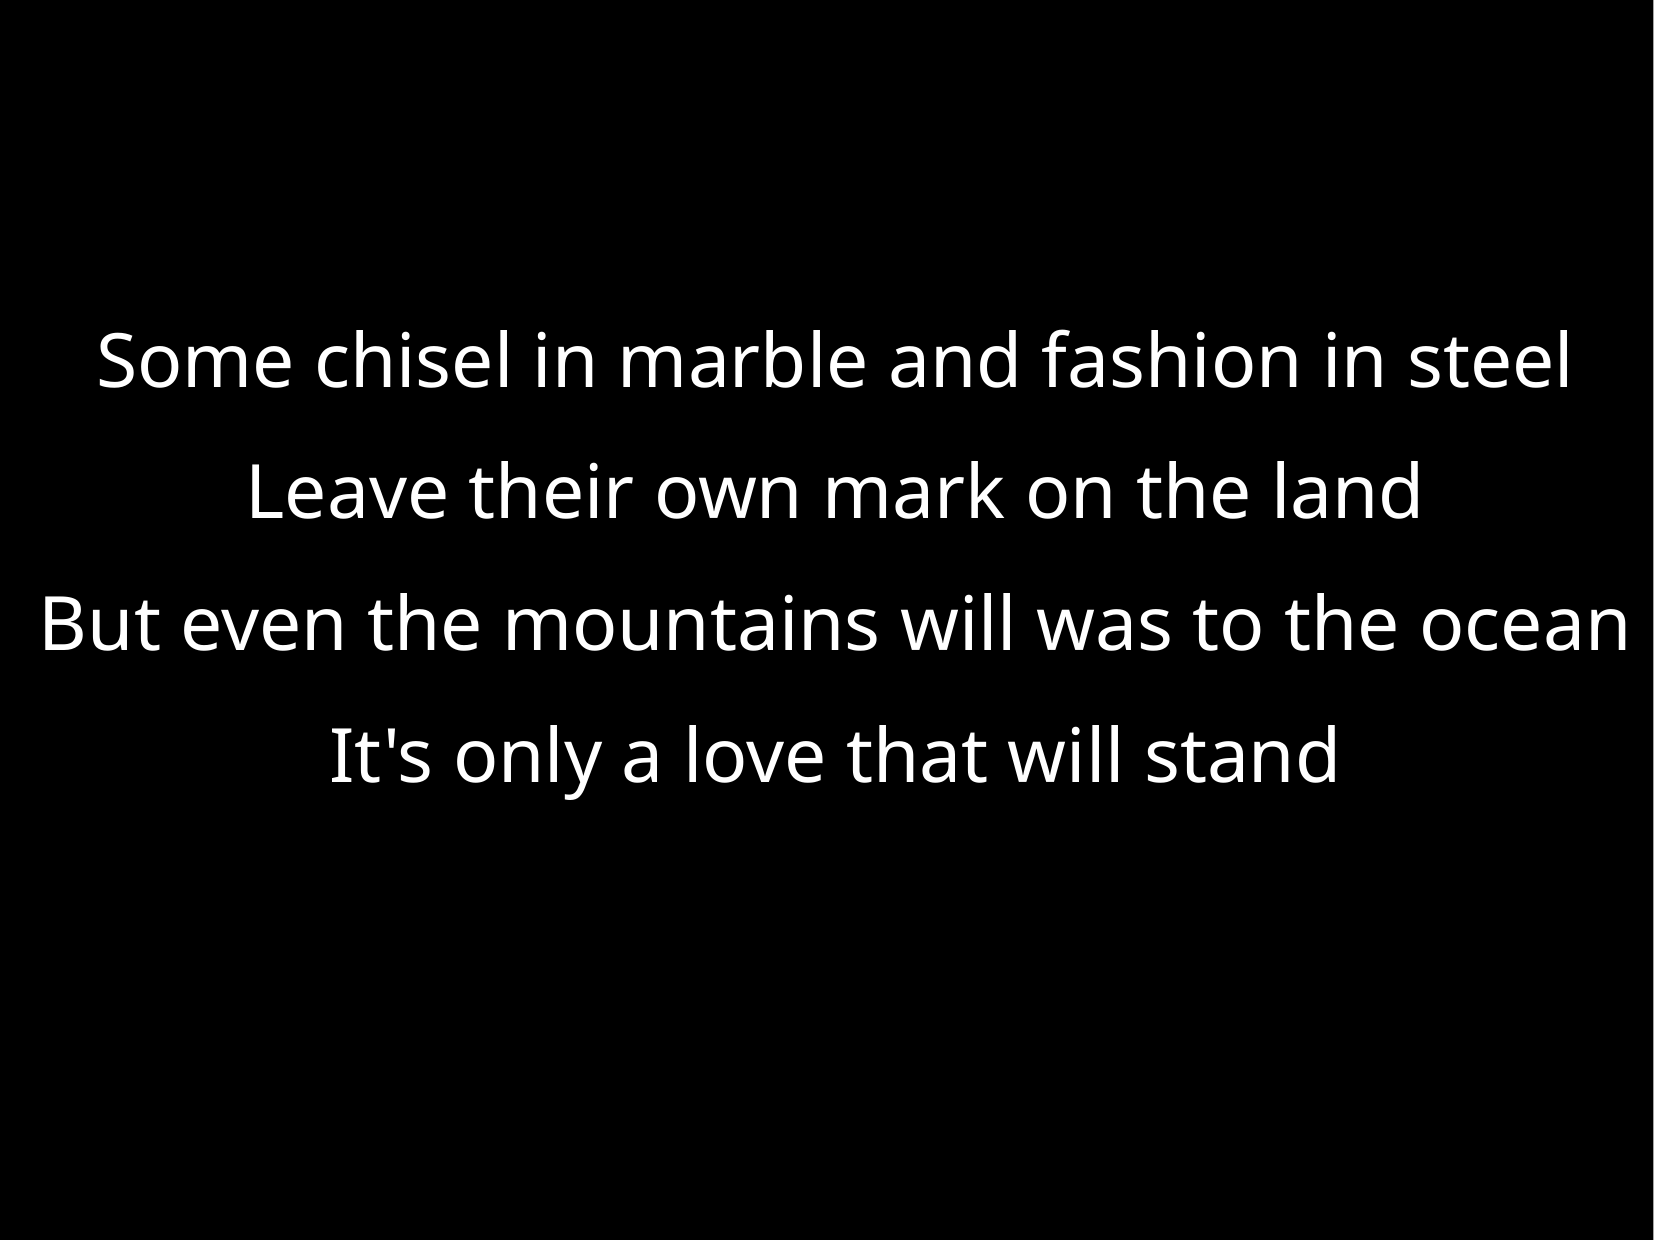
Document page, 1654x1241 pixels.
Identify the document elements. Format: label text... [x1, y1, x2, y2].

list Some chisel in marble and fashion in steel Leave their own mark on the land But even the mountains will was to the ocean It's only a love that will stand [0, 307, 1654, 1229]
